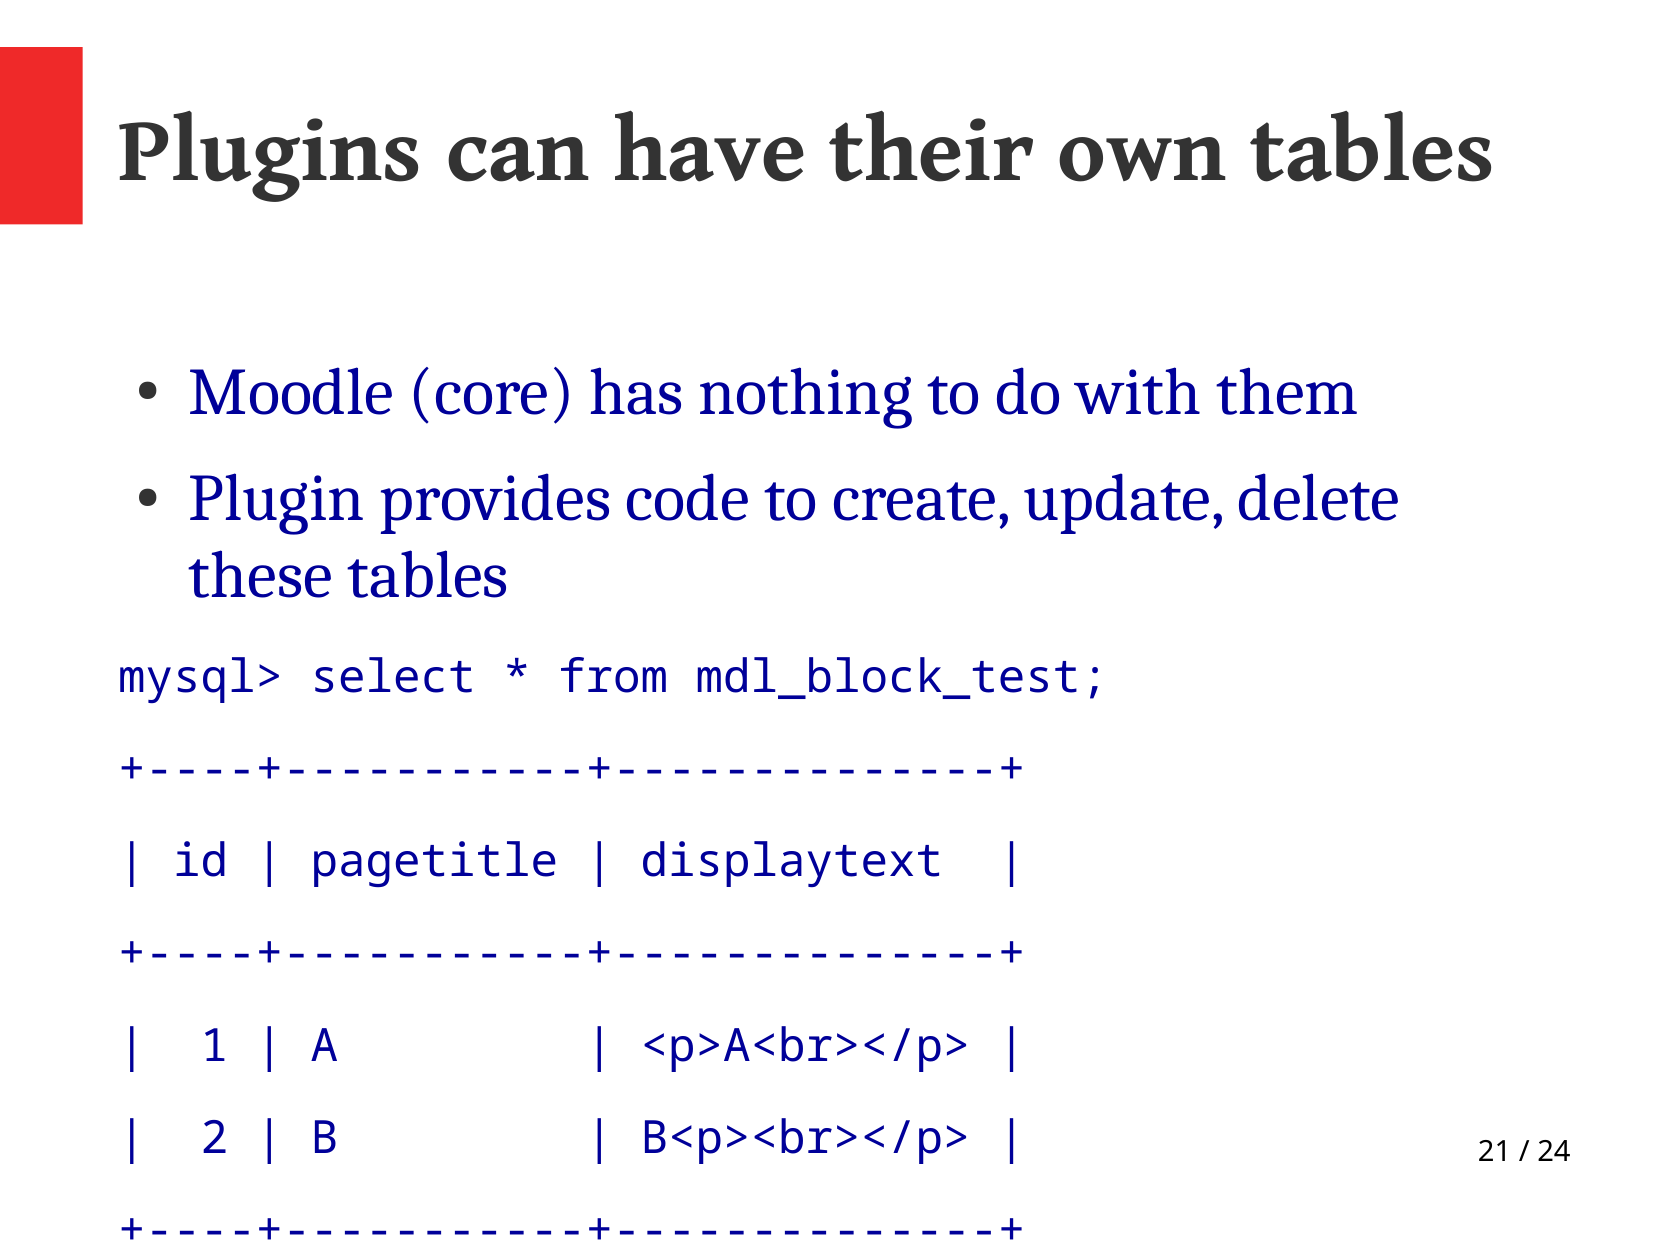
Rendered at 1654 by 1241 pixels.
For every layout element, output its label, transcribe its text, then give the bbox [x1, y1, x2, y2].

title Plugins can have their own tables [118, 49, 1571, 257]
list Moodle (core) has nothing to do with them Plugin provides code to create, update, delete these tables mysql> select * from mdl_block_test; +----+-----------+--------------+ | id | pagetitle | displaytext | +----+-----------+--------------+ | 1 | A | <p>A<br></p> | | 2 | B | B<p><br></p> | +----+-----------+--------------+ [118, 354, 1536, 1074]
